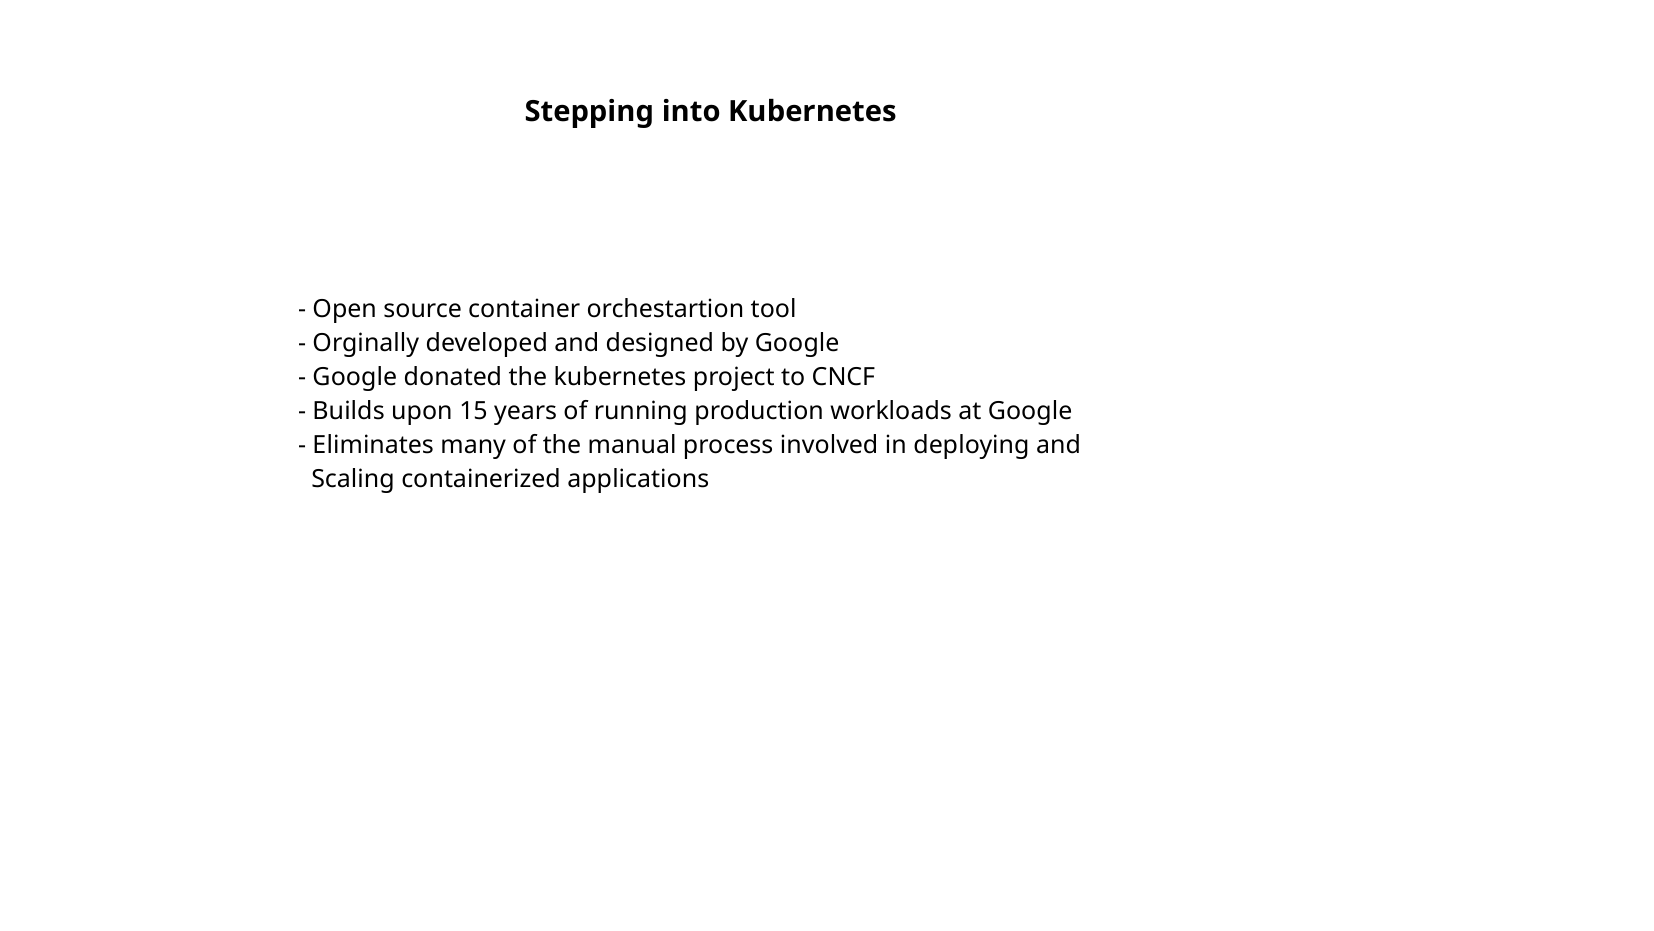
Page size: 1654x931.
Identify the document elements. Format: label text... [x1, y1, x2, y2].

text_box - Open source container orchestartion tool - Orginally developed and designed by Google - Google donated the kubernetes project to CNCF - Builds upon 15 years of running production workloads at Google - Eliminates many of the manual process involved in deploying and Scaling containerized applications [283, 283, 1312, 674]
text_box Stepping into Kubernetes [509, 82, 1028, 138]
